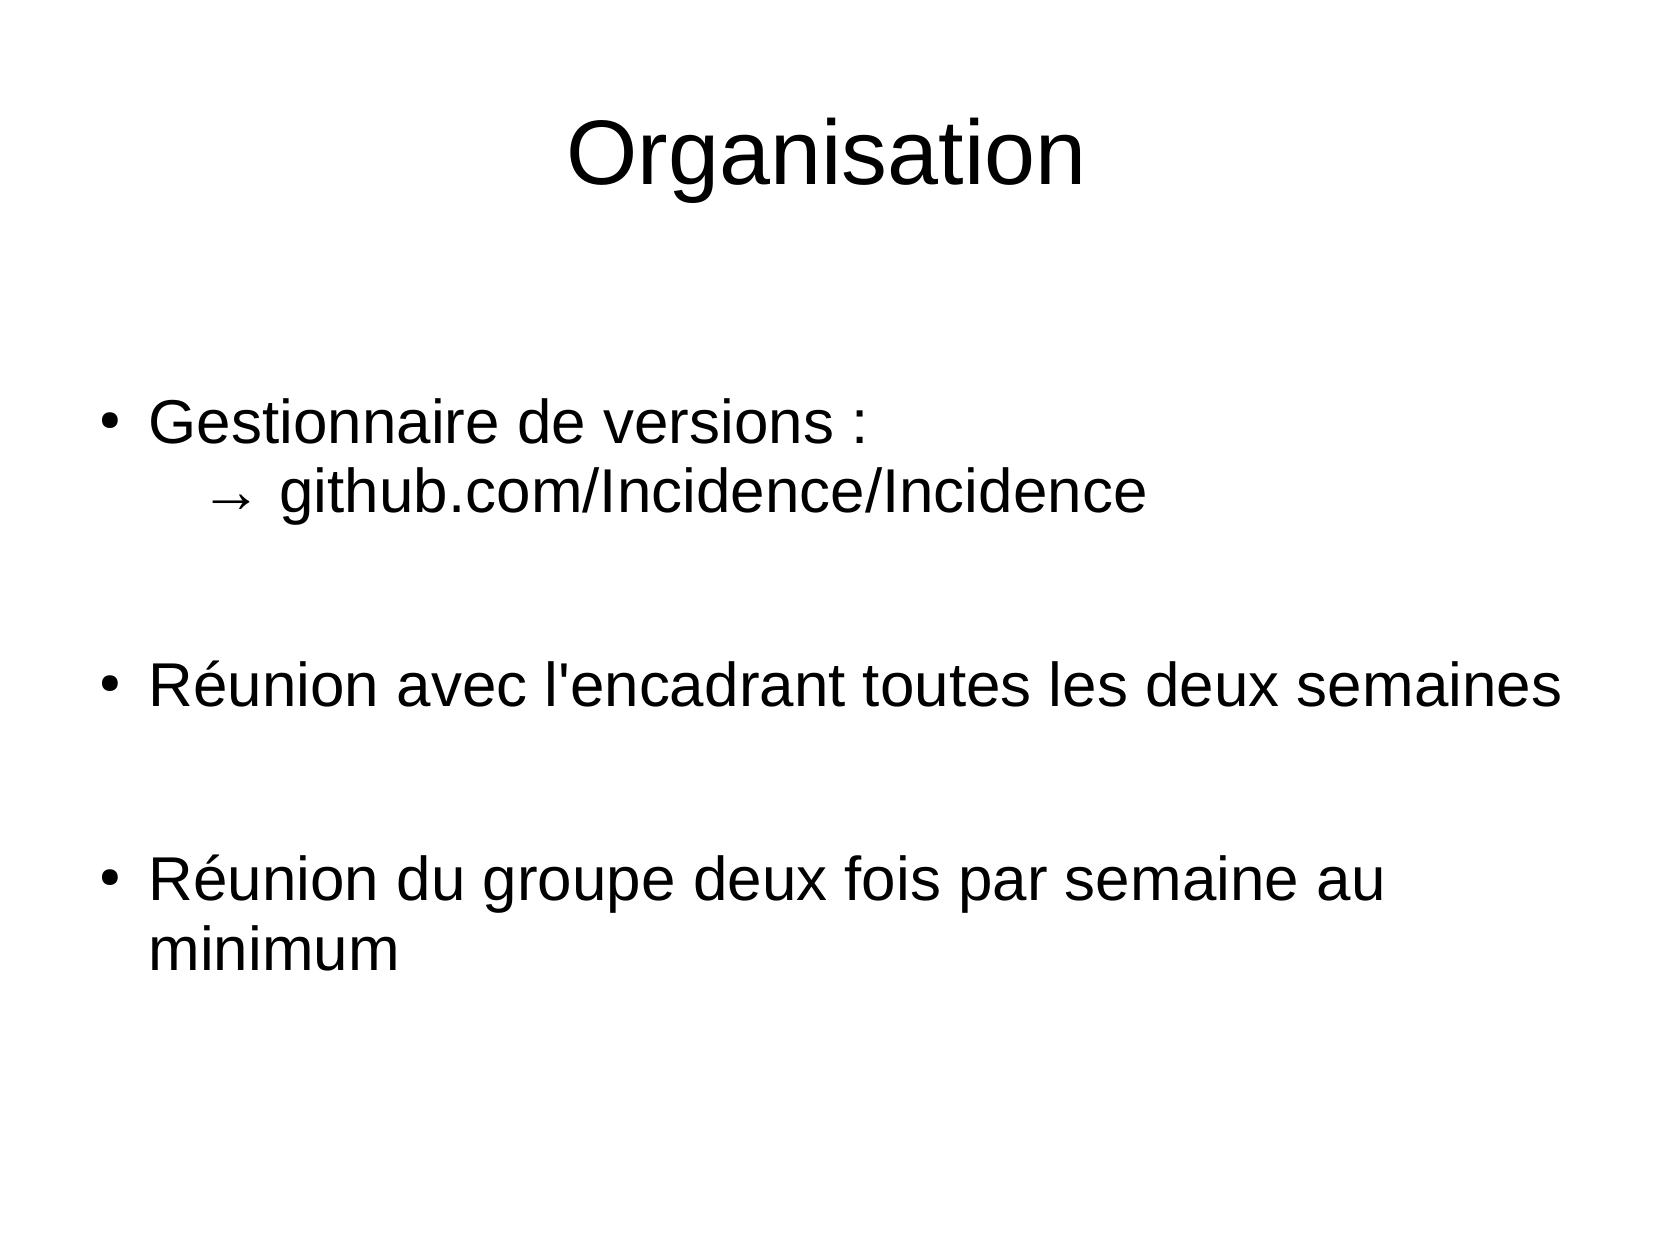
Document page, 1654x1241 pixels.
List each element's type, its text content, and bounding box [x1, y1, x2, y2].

list Gestionnaire de versions : → github.com/Incidence/Incidence Réunion avec l'encadrant toutes les deux semaines Réunion du groupe deux fois par semaine au minimum [82, 290, 1571, 1010]
title Organisation [82, 49, 1571, 257]
